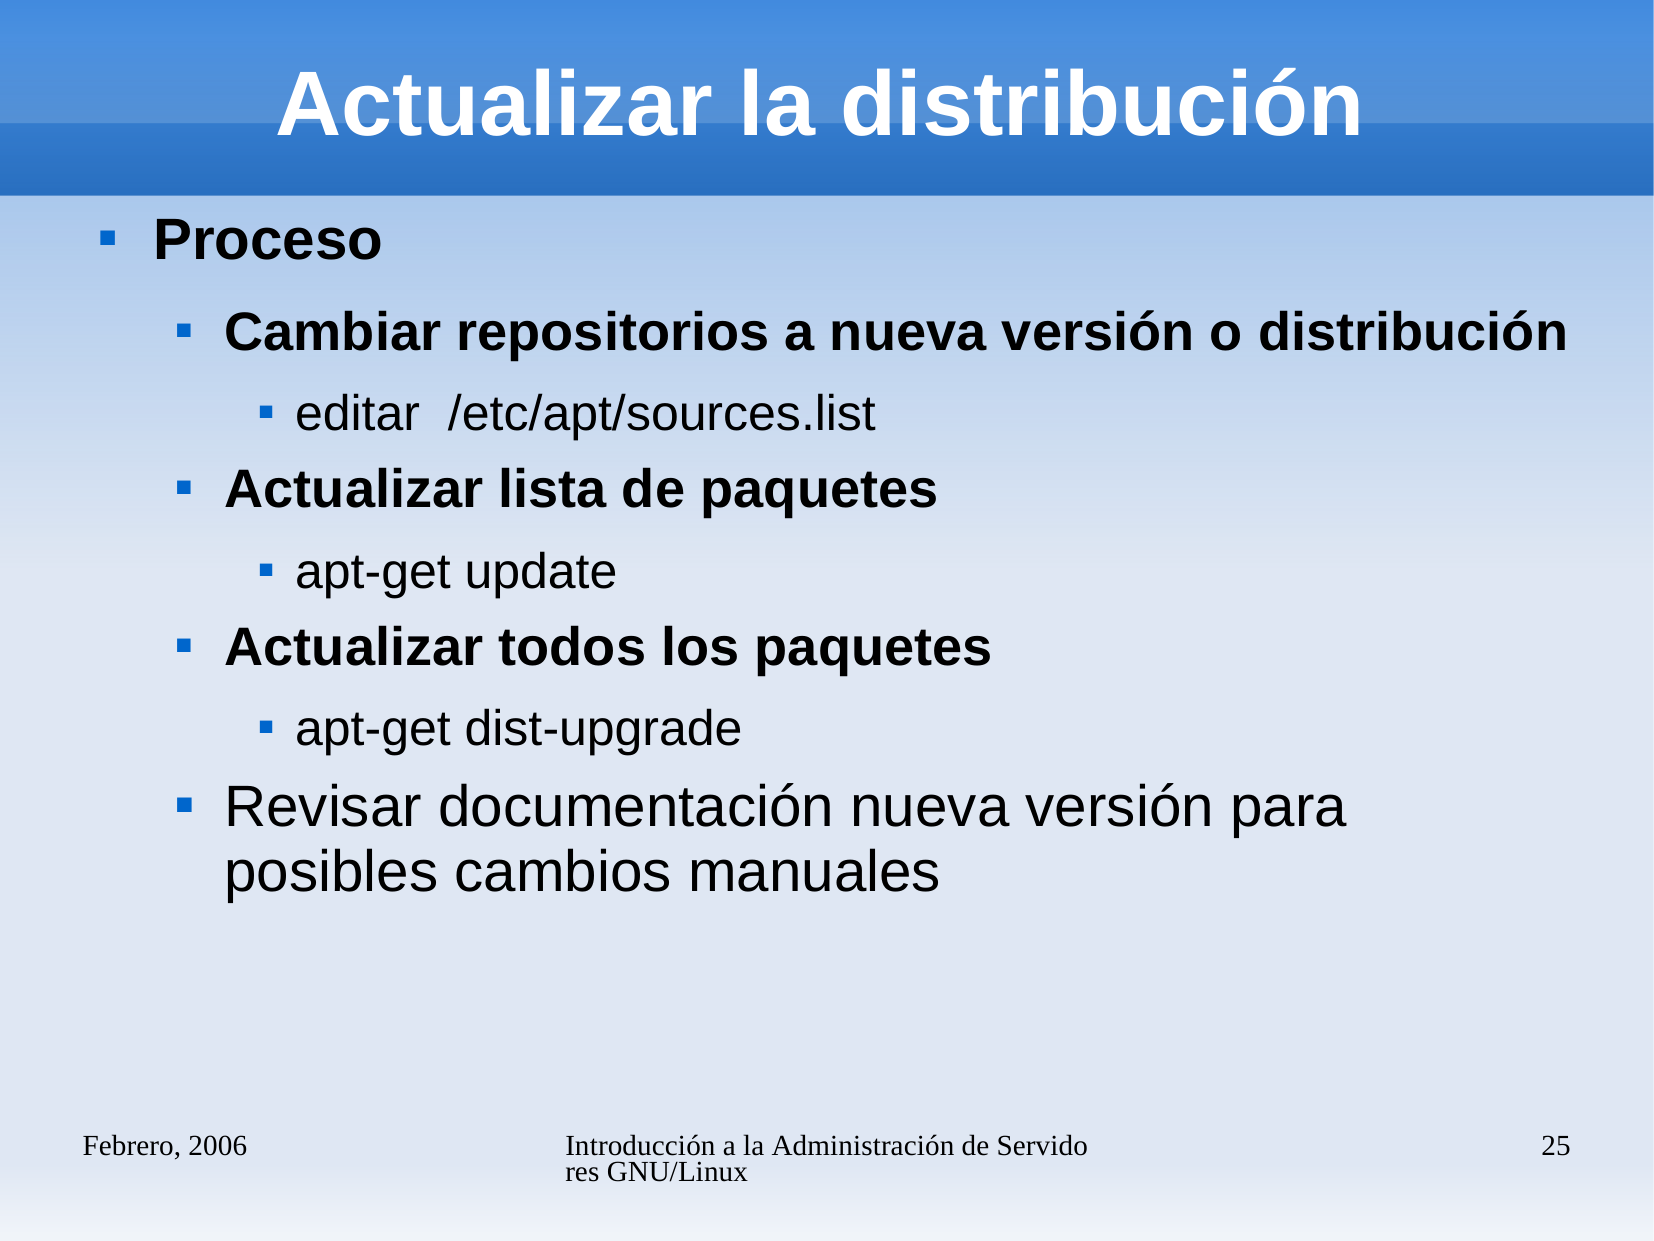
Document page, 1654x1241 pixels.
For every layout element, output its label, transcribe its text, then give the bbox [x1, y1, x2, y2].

picture [0, 0, 1654, 1241]
title Actualizar la distribución [76, 0, 1565, 208]
list Proceso Cambiar repositorios a nueva versión o distribución editar /etc/apt/sources.list Actualizar lista de paquetes apt-get update Actualizar todos los paquetes apt-get dist-upgrade Revisar documentación nueva versión para posibles cambios manuales [82, 206, 1571, 1123]
